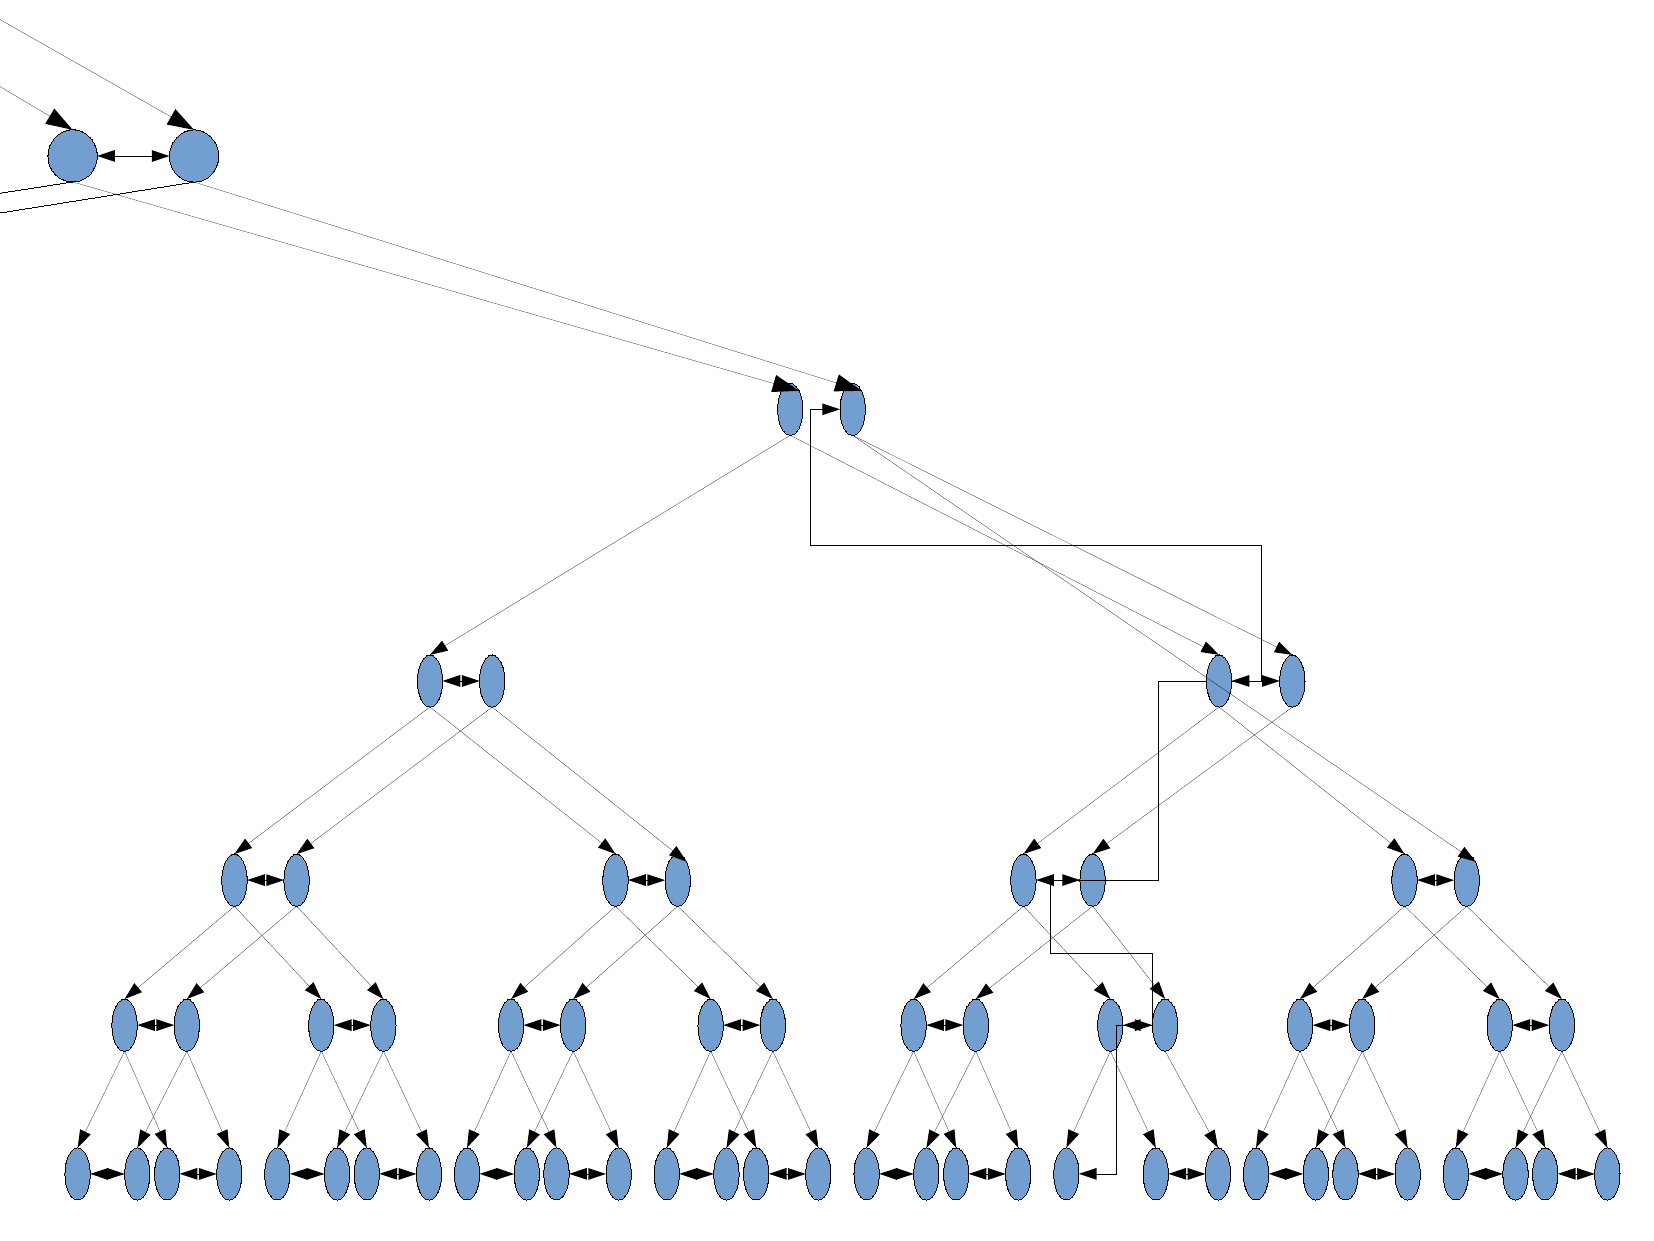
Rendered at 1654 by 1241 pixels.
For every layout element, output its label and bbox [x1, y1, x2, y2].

text_box [454, 1147, 480, 1200]
text_box [760, 999, 786, 1051]
text_box [543, 1147, 570, 1200]
text_box [853, 383, 862, 390]
text_box [1205, 1148, 1231, 1201]
text_box [713, 1147, 740, 1201]
text_box [1152, 999, 1178, 1052]
text_box [221, 854, 248, 906]
text_box [479, 654, 505, 707]
text_box [1332, 1147, 1359, 1200]
text_box [1454, 858, 1480, 906]
text_box [1079, 881, 1106, 906]
text_box [216, 1147, 242, 1201]
text_box [416, 1147, 442, 1201]
text_box [602, 854, 629, 906]
text_box [1053, 1147, 1079, 1200]
text_box [514, 1148, 540, 1201]
text_box [1079, 854, 1106, 880]
text_box [308, 999, 334, 1052]
text_box [560, 999, 586, 1052]
text_box [370, 999, 397, 1052]
text_box [1279, 655, 1306, 707]
text_box [1143, 1147, 1169, 1200]
text_box [1097, 999, 1123, 1052]
text_box [1502, 1147, 1529, 1201]
text_box [1005, 1148, 1031, 1201]
text_box [697, 999, 724, 1052]
text_box [283, 854, 310, 906]
text_box [1287, 999, 1313, 1051]
text_box [354, 1147, 380, 1200]
text_box [665, 857, 691, 906]
text_box [47, 129, 98, 182]
text_box [790, 383, 799, 390]
text_box [1206, 678, 1230, 707]
text_box [1391, 854, 1418, 906]
text_box [1443, 1148, 1469, 1200]
text_box [1117, 1026, 1123, 1048]
text_box [777, 391, 803, 435]
text_box [417, 655, 443, 707]
text_box [1349, 999, 1375, 1052]
text_box [1487, 999, 1513, 1052]
text_box [853, 1147, 880, 1200]
text_box [963, 999, 989, 1052]
text_box [840, 391, 866, 436]
text_box [606, 1147, 632, 1201]
text_box [1243, 1147, 1269, 1200]
text_box [324, 1147, 350, 1201]
text_box [743, 1148, 769, 1200]
text_box [111, 999, 138, 1052]
text_box [1206, 655, 1232, 693]
text_box [900, 999, 927, 1052]
text_box [64, 1147, 91, 1200]
text_box [1594, 1147, 1621, 1201]
text_box [154, 1148, 180, 1200]
text_box [1549, 999, 1575, 1051]
text_box [1395, 1147, 1421, 1201]
text_box [654, 1147, 680, 1200]
text_box [1532, 1148, 1558, 1200]
text_box [943, 1148, 969, 1200]
text_box [913, 1147, 939, 1201]
text_box [1303, 1148, 1329, 1201]
text_box [1010, 854, 1037, 906]
text_box [169, 129, 219, 182]
text_box [264, 1147, 290, 1200]
text_box [498, 999, 524, 1051]
text_box [174, 999, 200, 1052]
text_box [124, 1147, 150, 1201]
text_box [805, 1147, 831, 1201]
